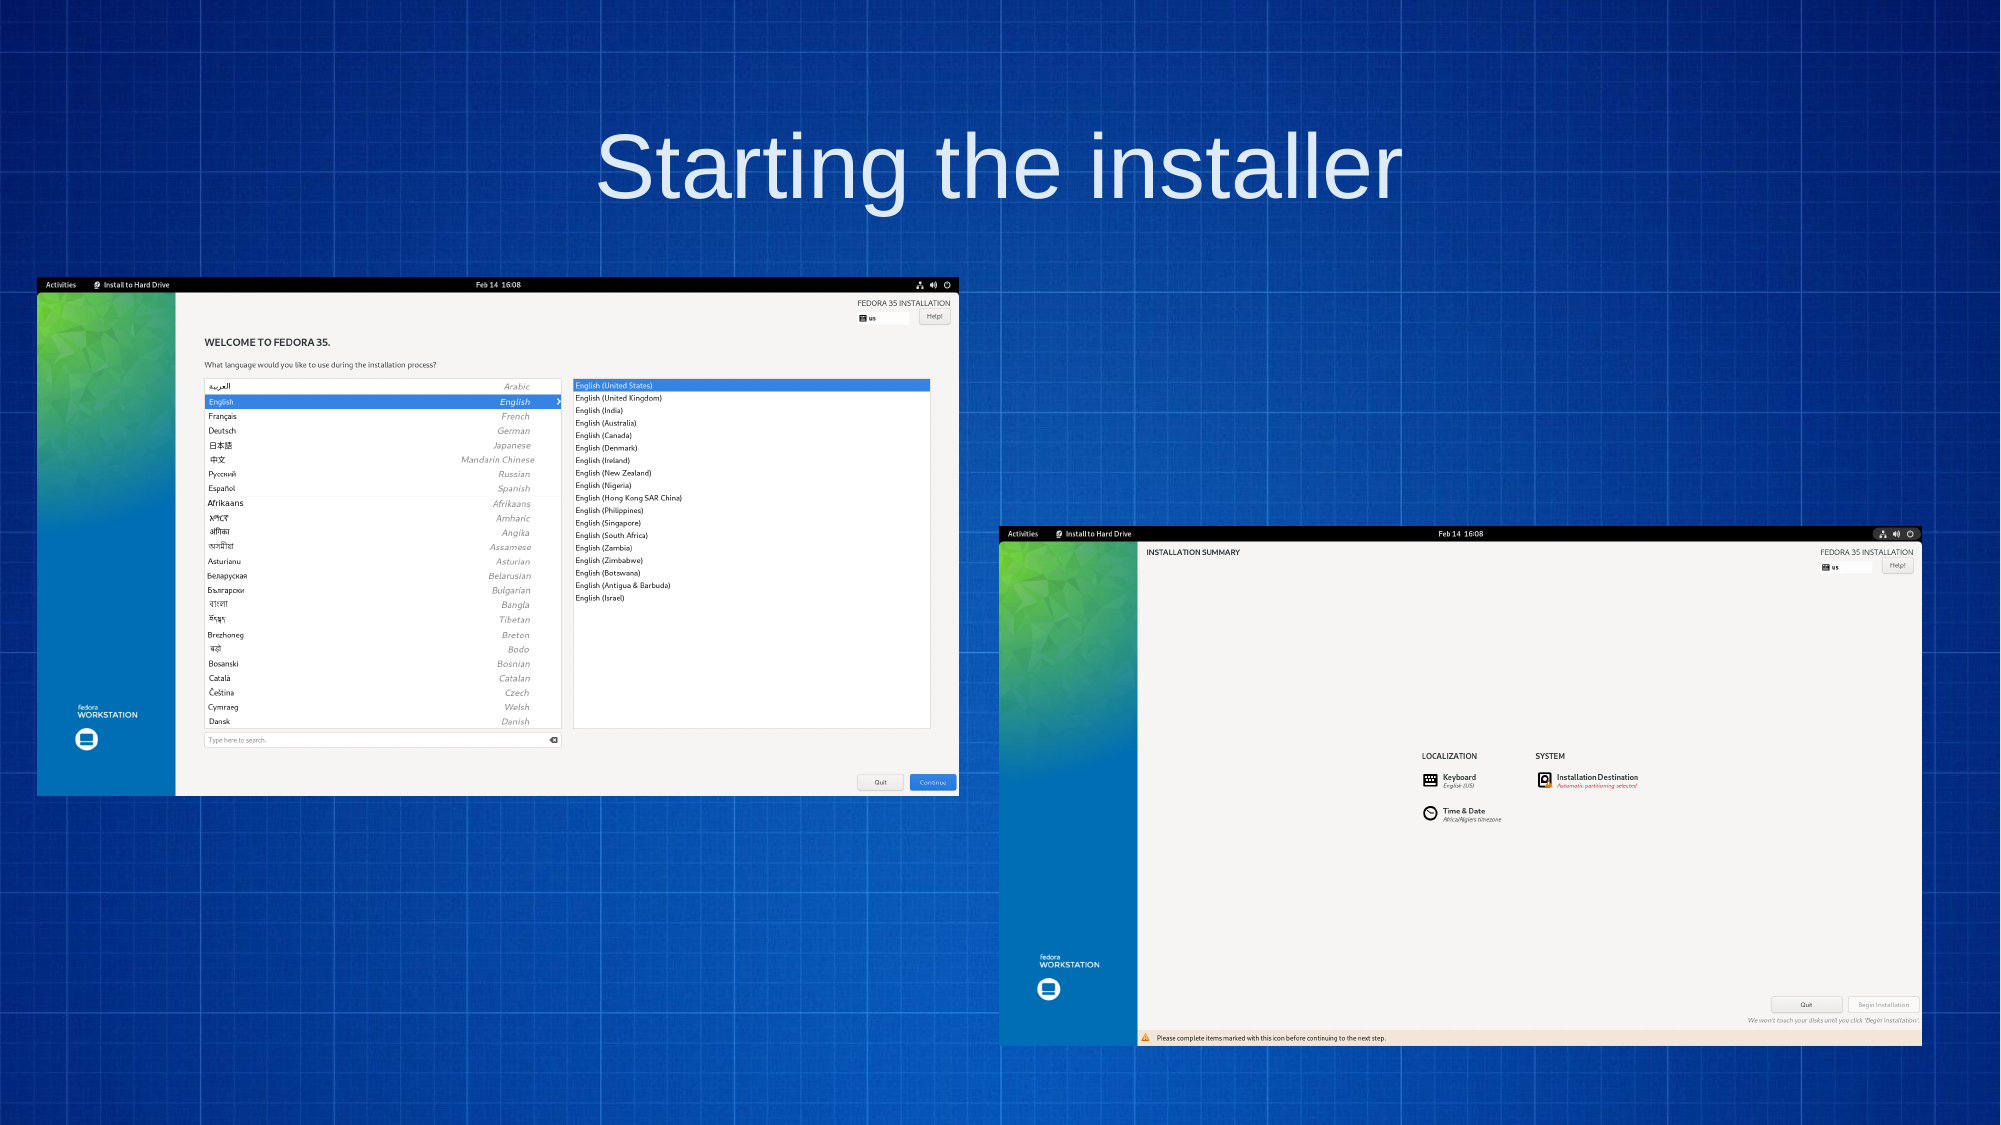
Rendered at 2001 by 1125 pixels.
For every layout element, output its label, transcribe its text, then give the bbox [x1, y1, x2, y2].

picture [0, 0, 2001, 1125]
title Starting the installer [137, 59, 1863, 278]
